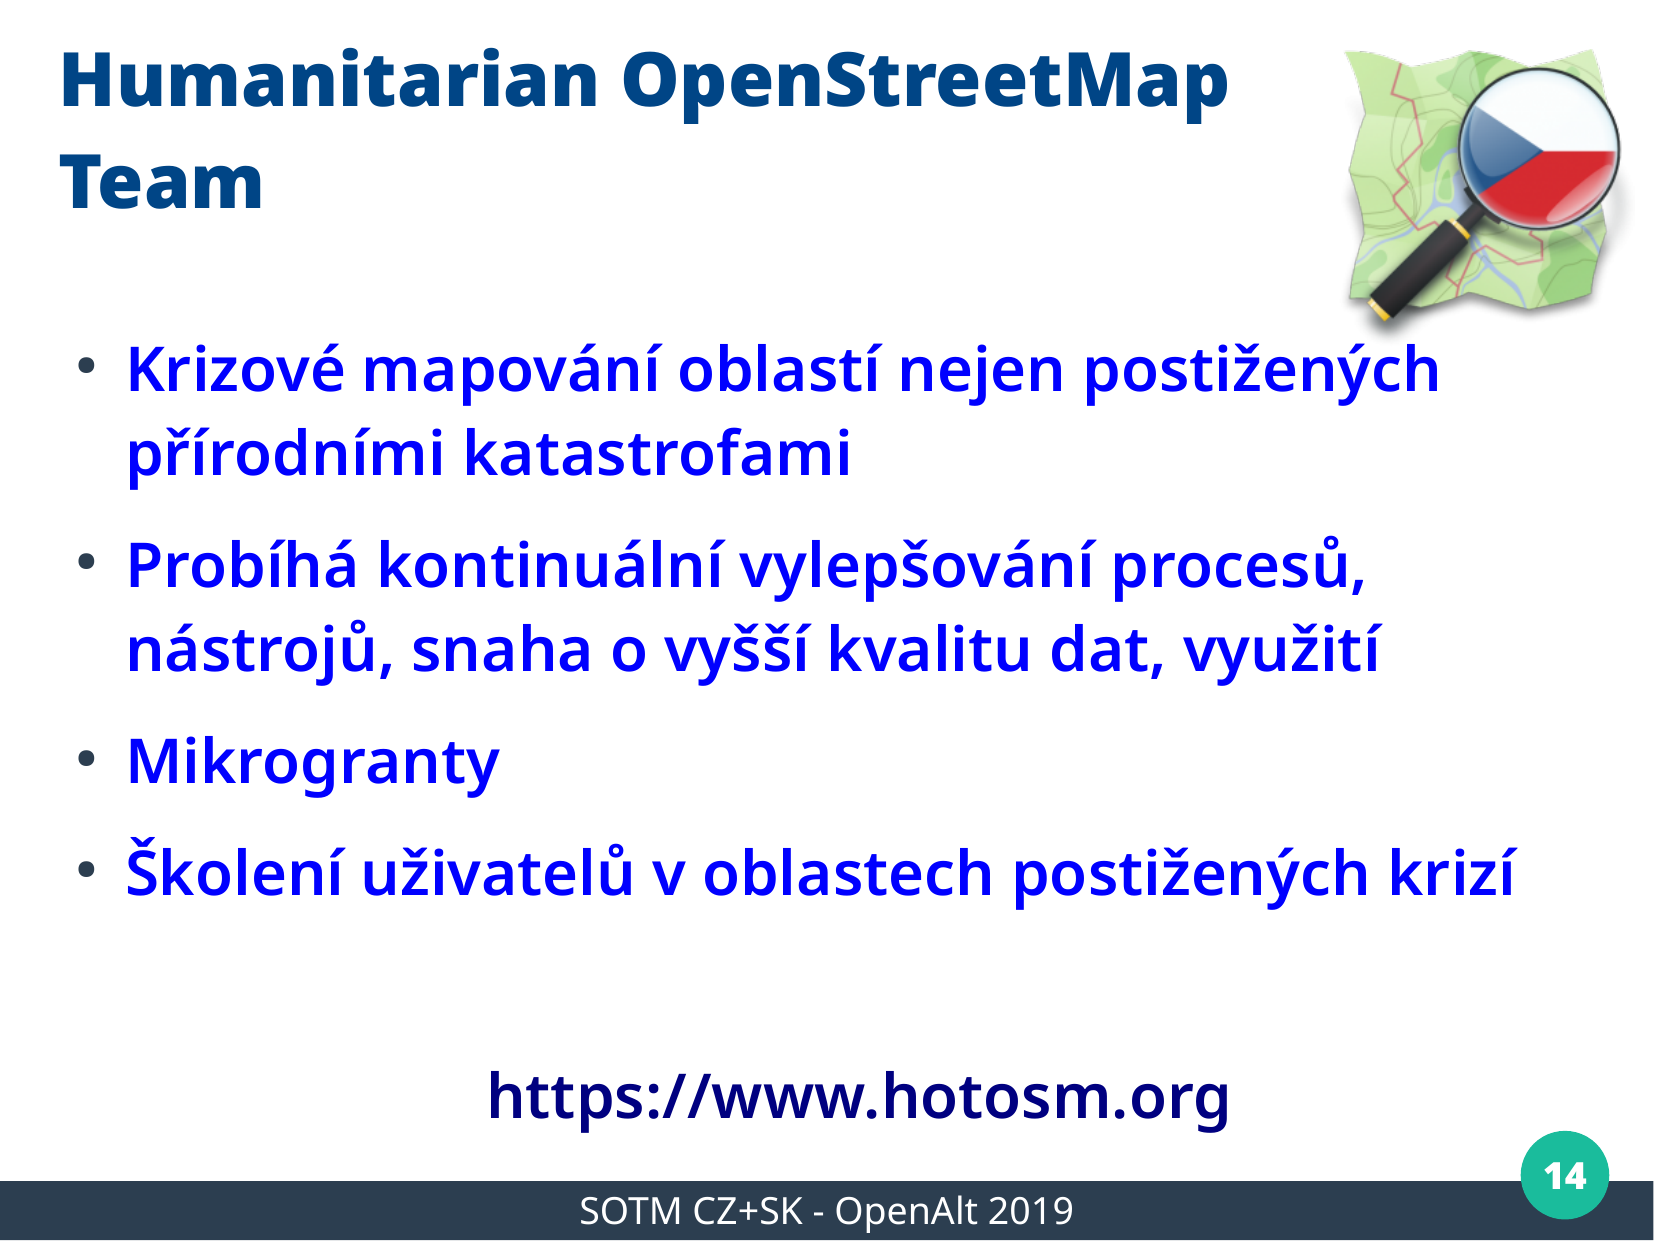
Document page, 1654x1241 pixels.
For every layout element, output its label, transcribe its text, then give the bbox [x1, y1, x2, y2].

list Krizové mapování oblastí nejen postižených přírodními katastrofami Probíhá kontinuální vylepšování procesů, nástrojů, snaha o vyšší kvalitu dat, využití Mikrogranty Školení uživatelů v oblastech postižených krizí https://www.hotosm.org [59, 324, 1595, 1152]
picture [1334, 49, 1635, 350]
title Humanitarian OpenStreetMap Team [59, 49, 1347, 207]
